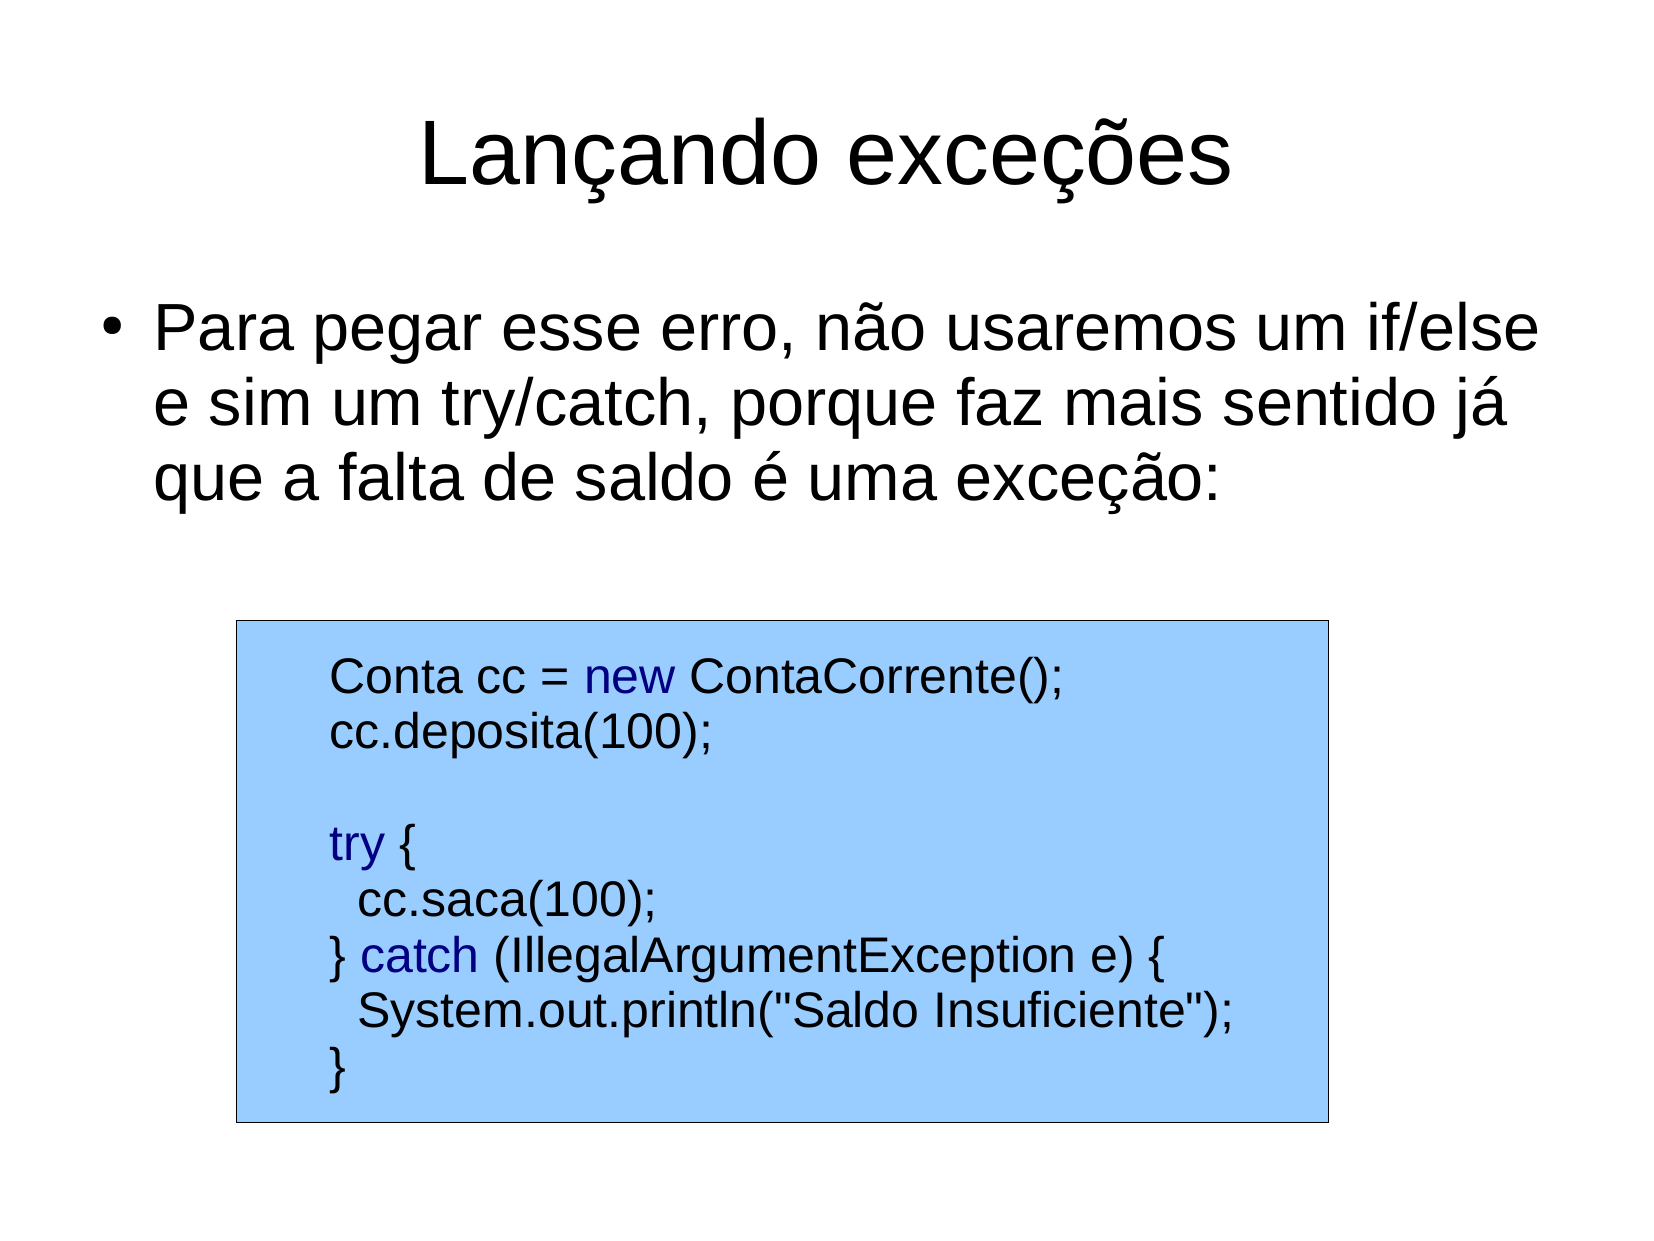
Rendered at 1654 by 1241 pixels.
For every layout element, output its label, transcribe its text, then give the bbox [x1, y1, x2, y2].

title Lançando exceções [82, 49, 1571, 257]
text_box Conta cc = new ContaCorrente(); cc.deposita(100); try { cc.saca(100); } catch (IllegalArgumentException e) { System.out.println("Saldo Insuficiente"); } [236, 620, 1329, 1123]
list Para pegar esse erro, não usaremos um if/else e sim um try/catch, porque faz mais sentido já que a falta de saldo é uma exceção: [82, 290, 1571, 1109]
